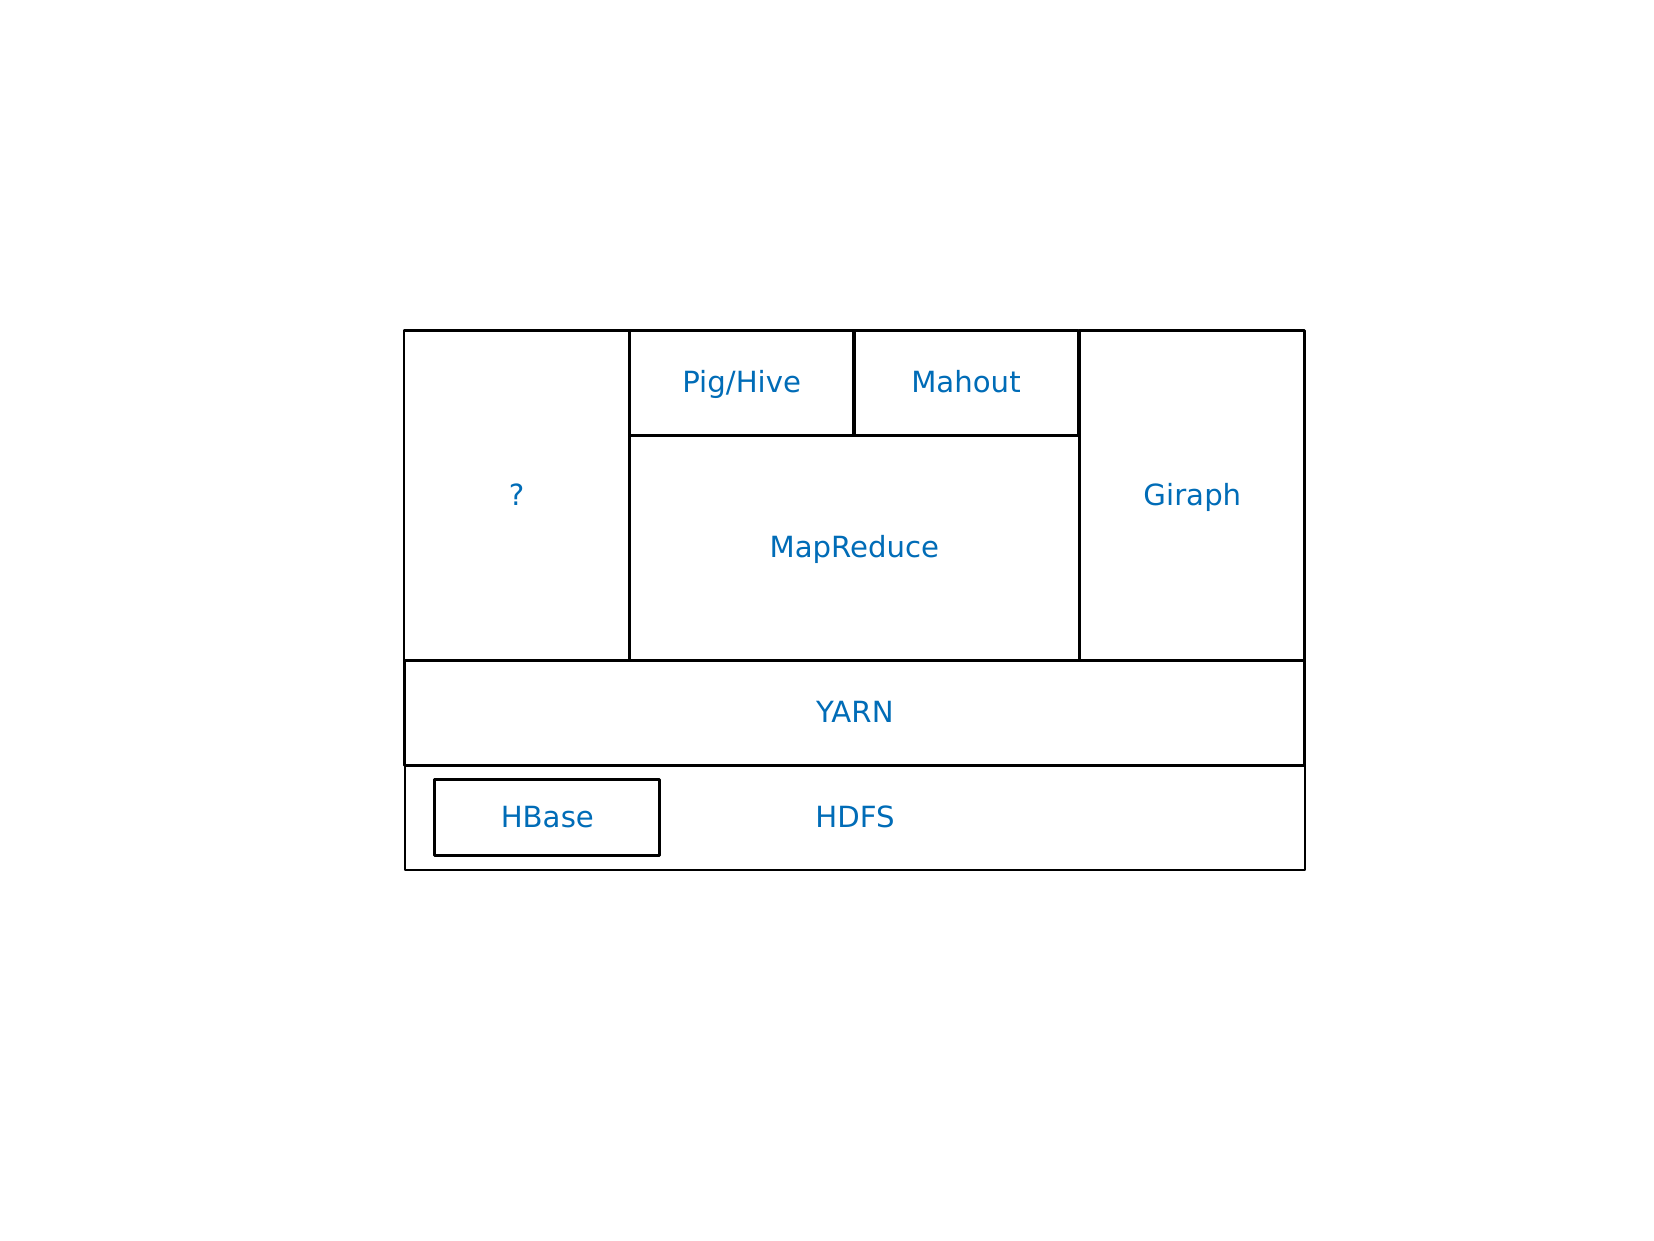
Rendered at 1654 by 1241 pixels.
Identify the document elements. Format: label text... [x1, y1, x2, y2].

text_box ? [403, 330, 630, 661]
text_box HDFS [405, 765, 1306, 871]
text_box Pig/Hive [630, 330, 853, 436]
text_box HBase [434, 779, 660, 856]
text_box Giraph [1079, 330, 1305, 661]
text_box Mahout [853, 330, 1079, 436]
text_box MapReduce [630, 436, 1079, 661]
text_box YARN [404, 661, 1305, 766]
